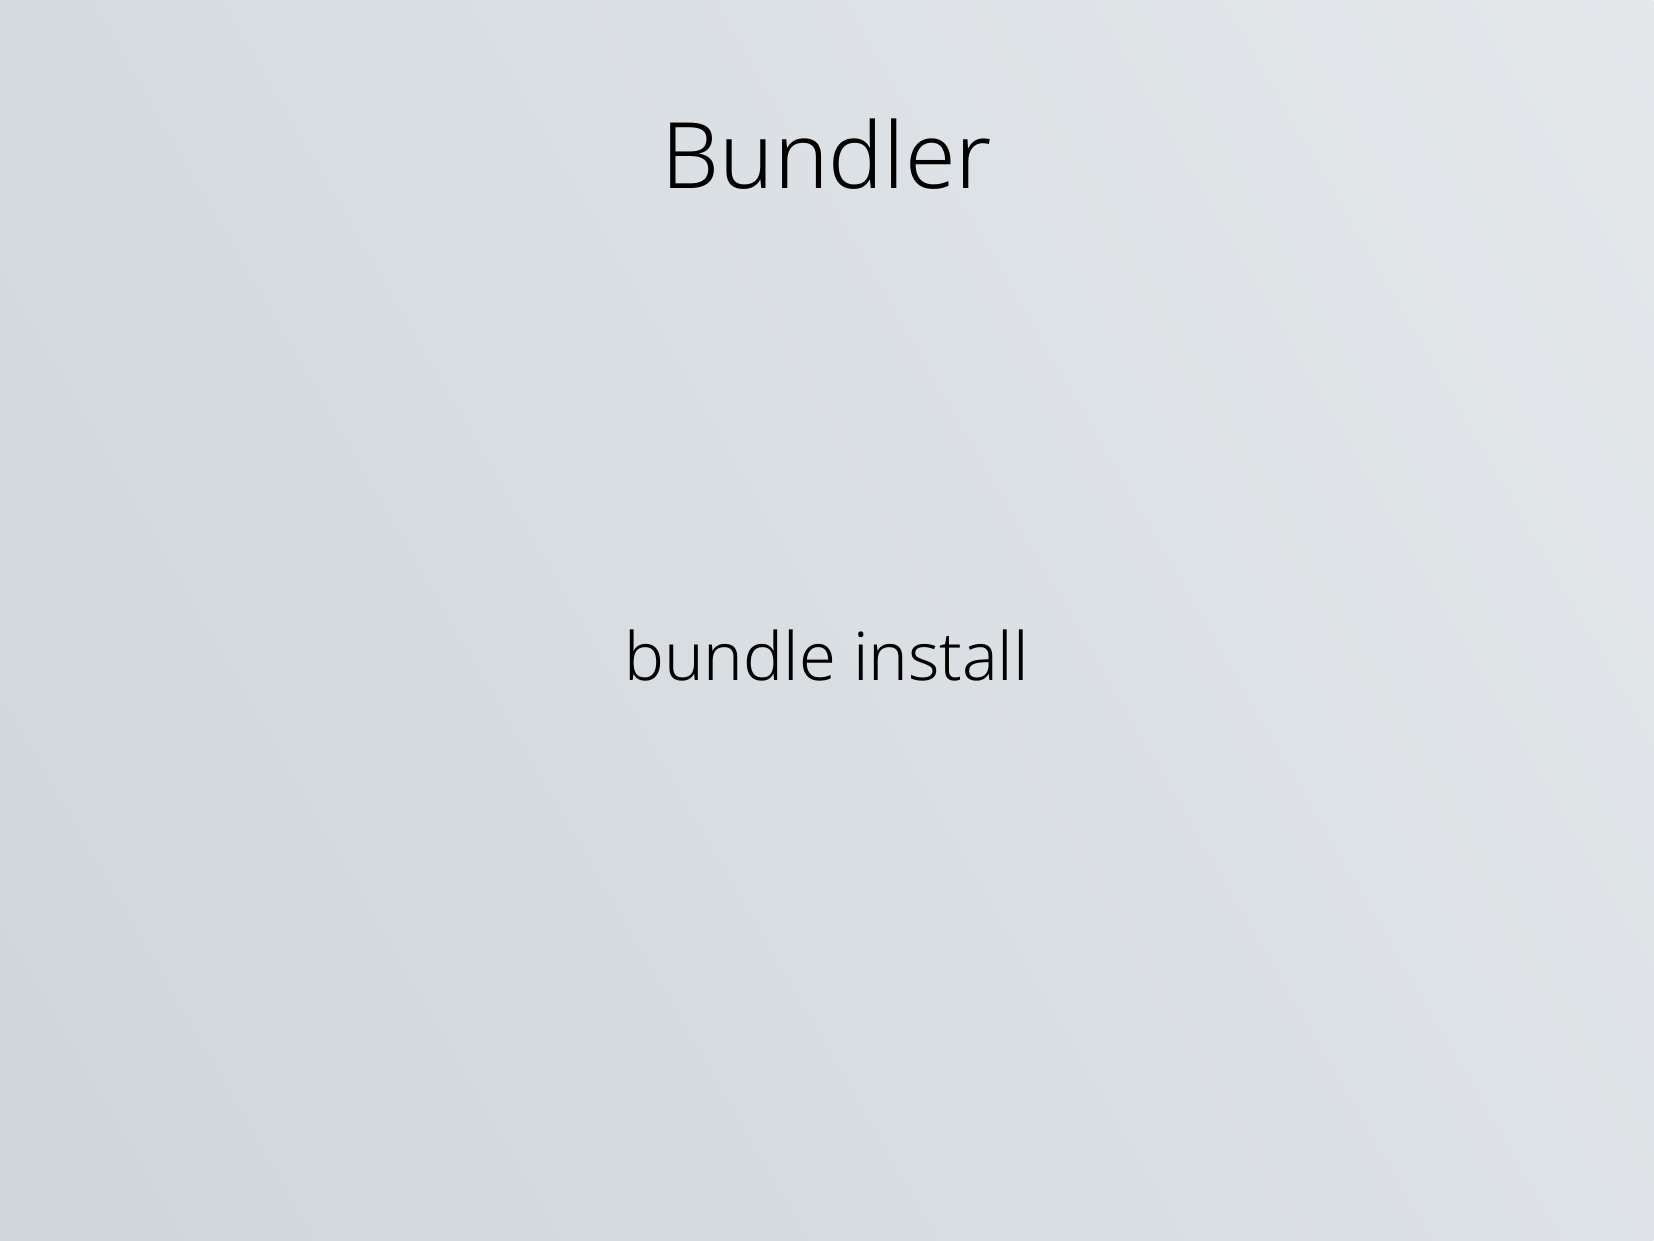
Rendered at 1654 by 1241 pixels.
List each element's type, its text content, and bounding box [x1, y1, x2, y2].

title Bundler [688, 56, 966, 250]
subtitle bundle install [345, 290, 1308, 1109]
